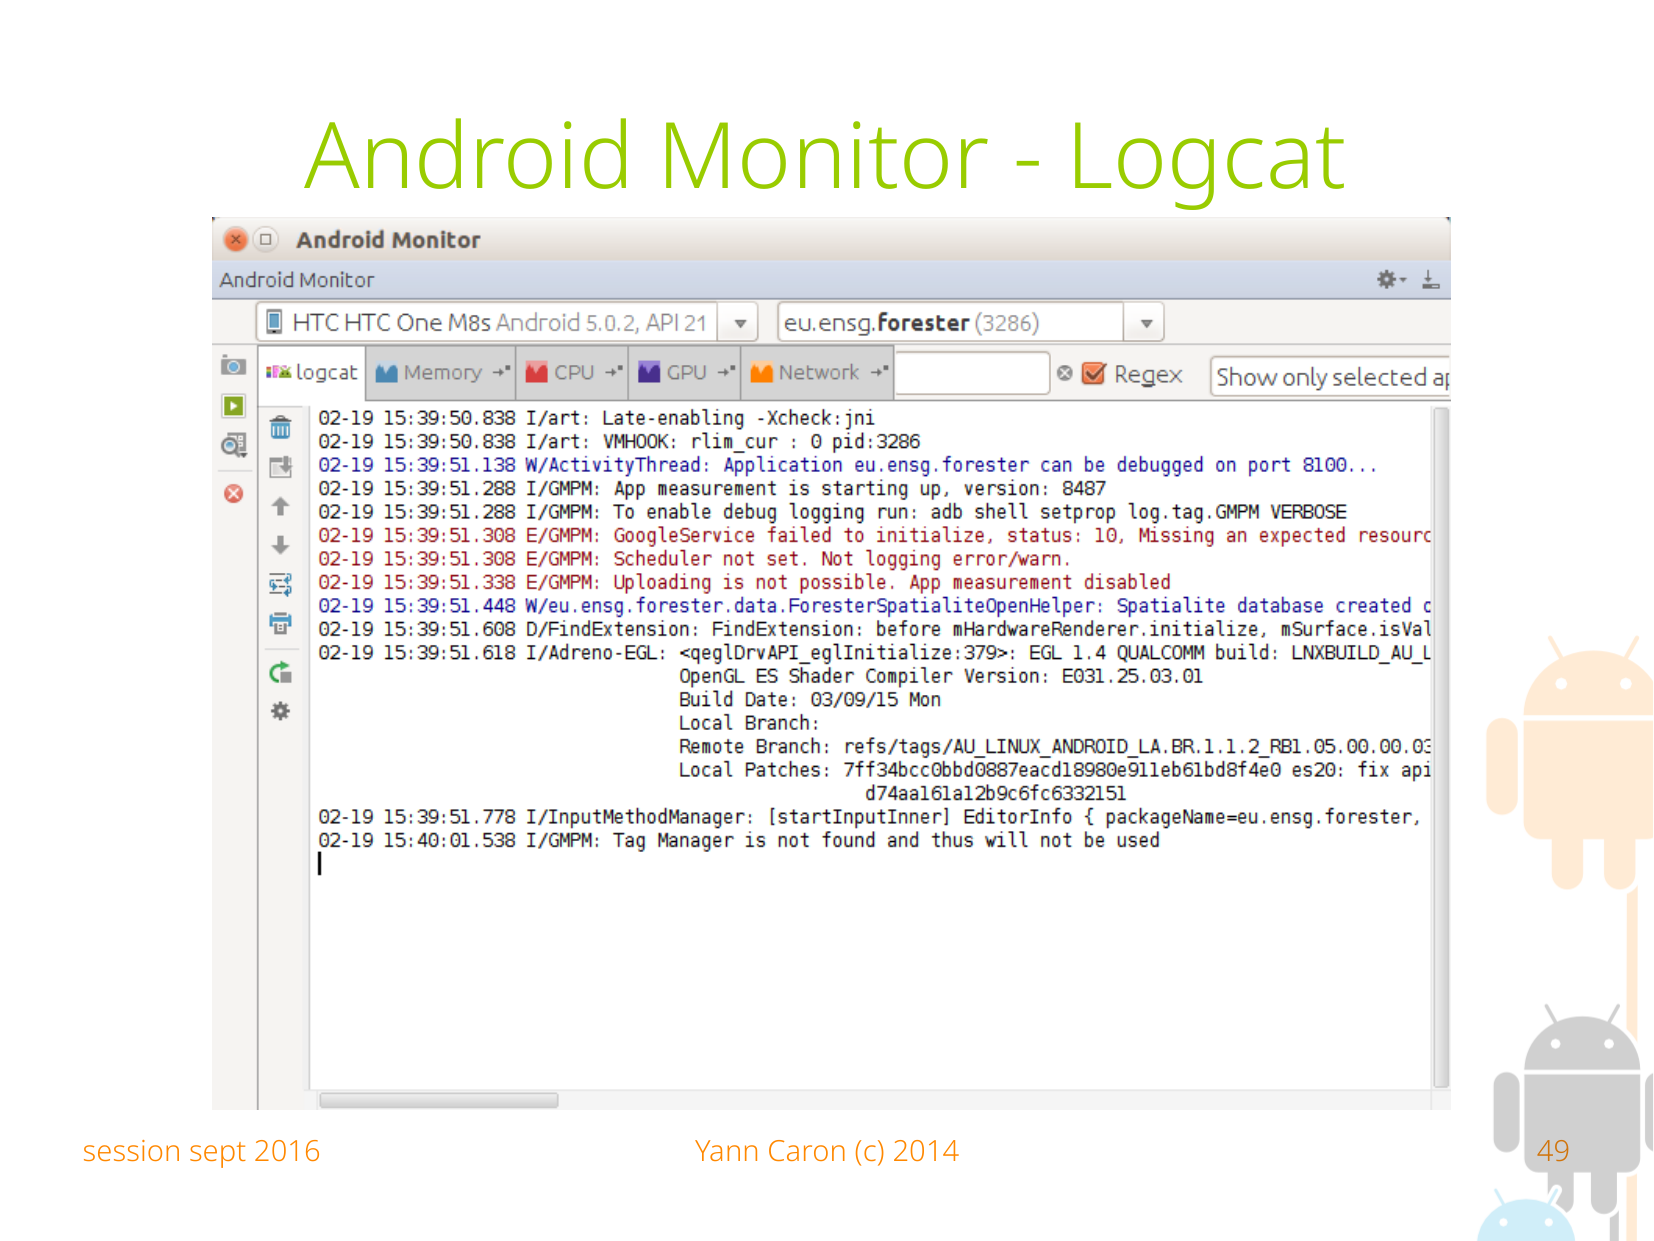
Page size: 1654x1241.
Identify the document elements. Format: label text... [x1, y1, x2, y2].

picture [212, 217, 1654, 1241]
title Android Monitor - Logcat [82, 49, 1571, 257]
